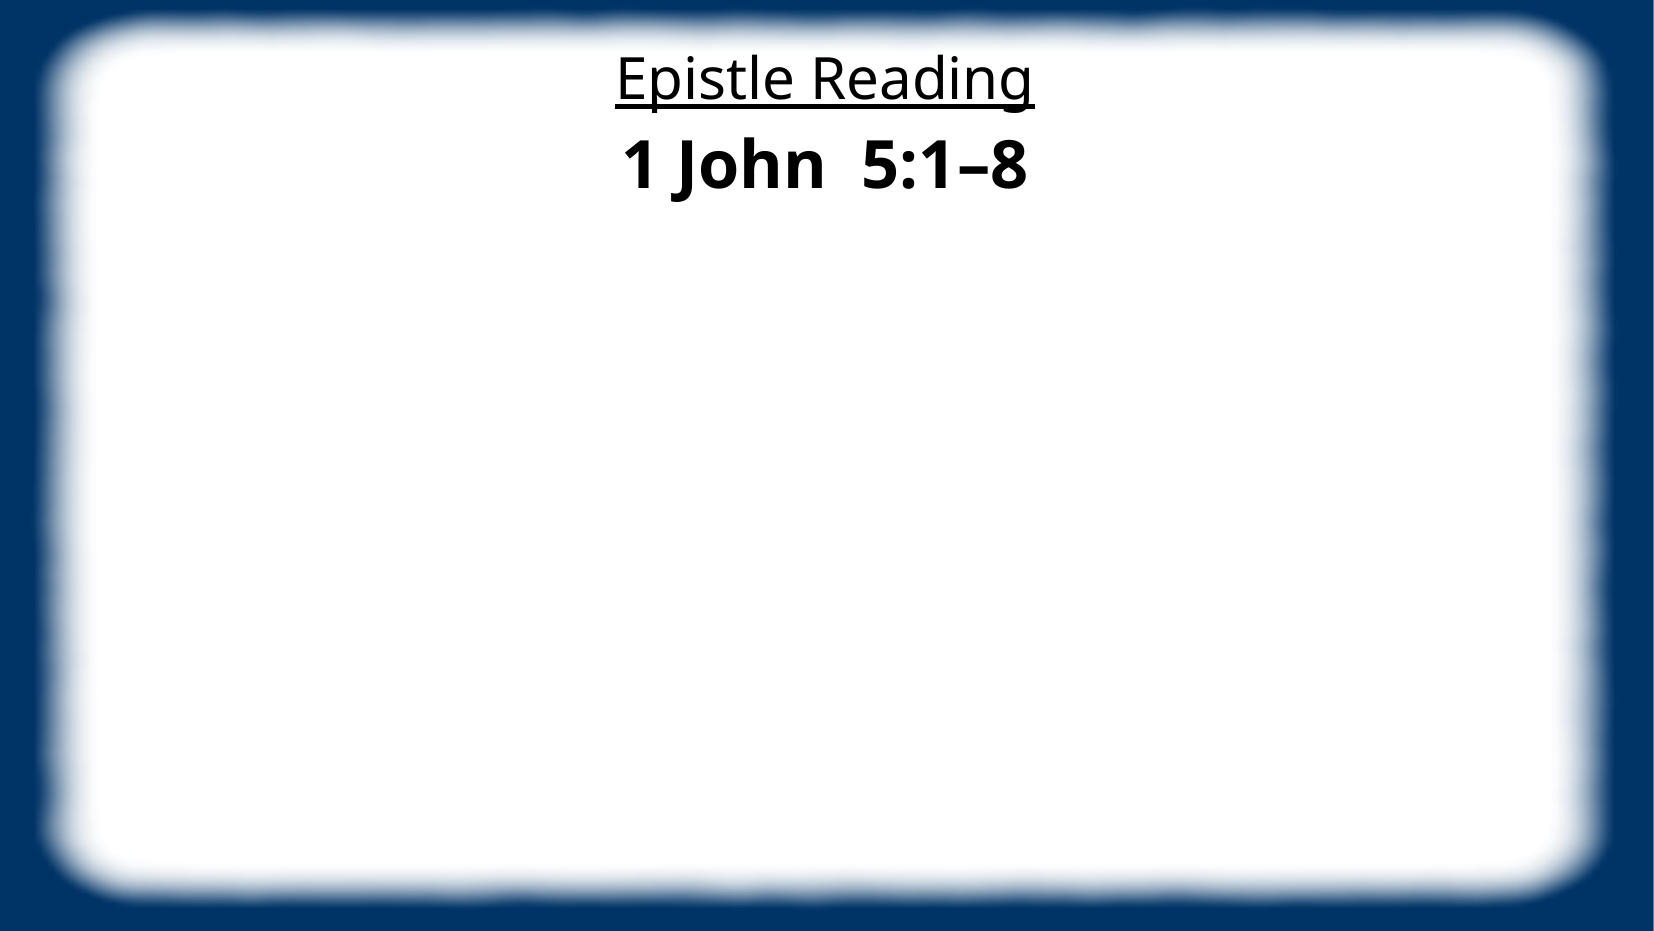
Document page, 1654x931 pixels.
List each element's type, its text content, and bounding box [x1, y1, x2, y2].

text_box Epistle Reading 1 John 5:1–8 [75, 30, 1576, 212]
picture [0, 0, 1654, 931]
